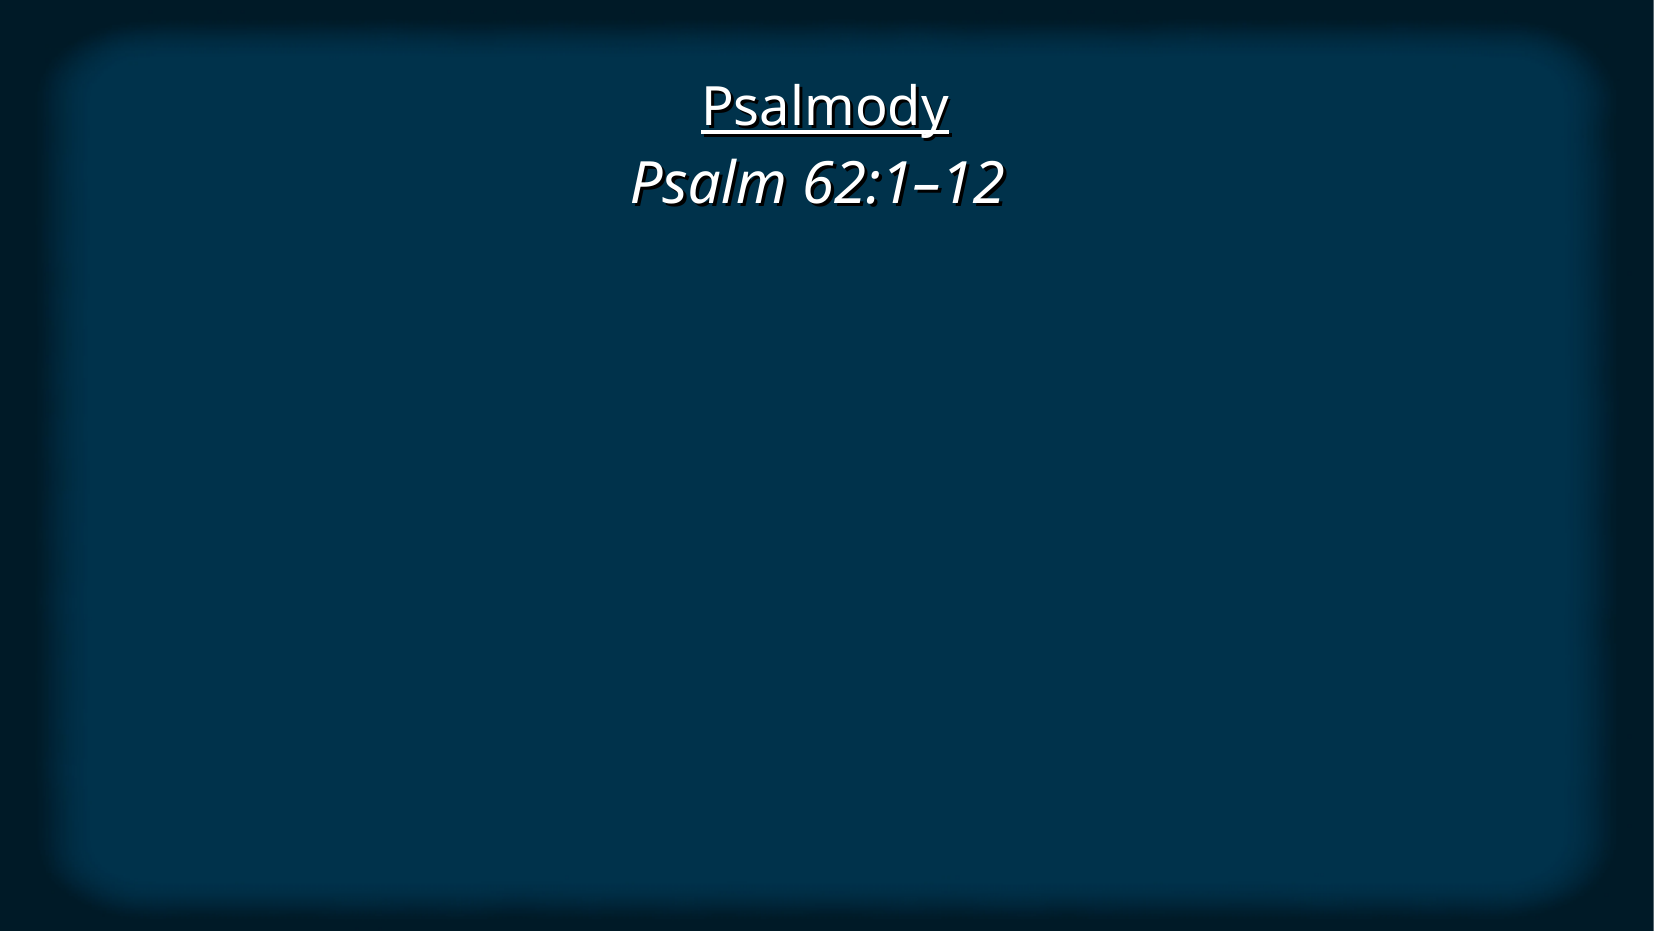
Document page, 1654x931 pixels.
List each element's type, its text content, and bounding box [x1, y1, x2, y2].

picture [0, 0, 1654, 931]
text_box Psalmody Psalm 62:1–12 [60, 60, 1591, 224]
